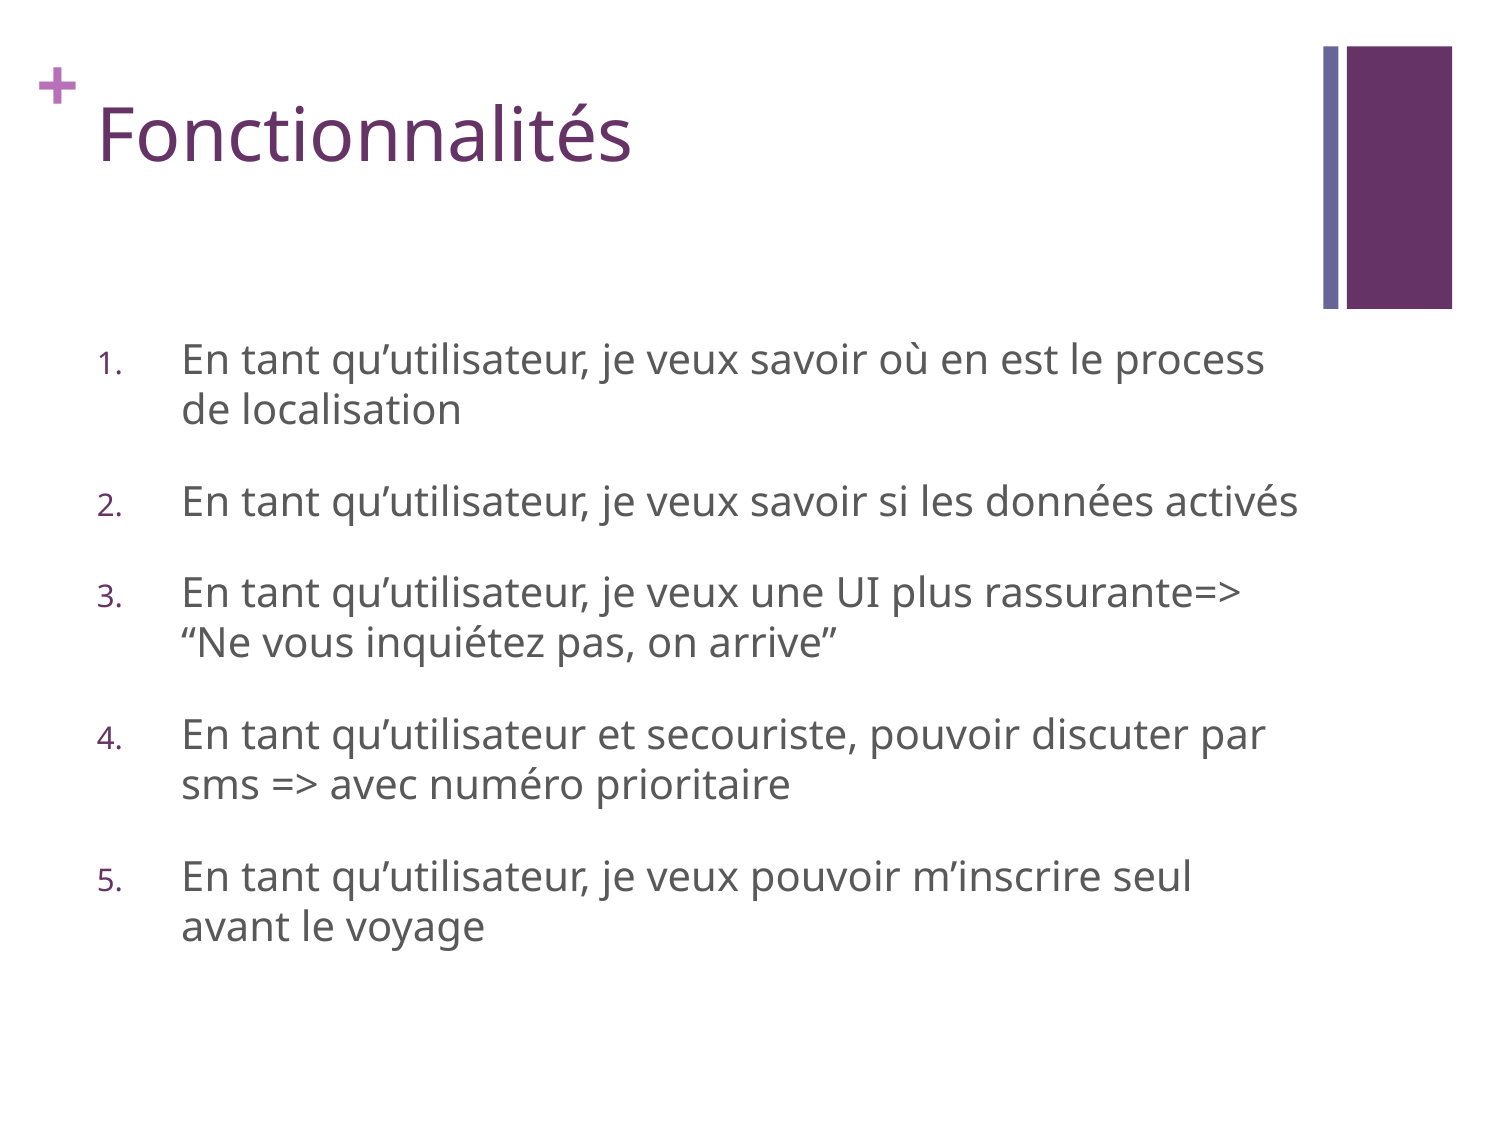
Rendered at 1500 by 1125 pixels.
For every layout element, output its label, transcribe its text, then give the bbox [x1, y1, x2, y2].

title Fonctionnalités [81, 79, 1322, 263]
list En tant qu’utilisateur, je veux savoir où en est le process de localisation En tant qu’utilisateur, je veux savoir si les données activés En tant qu’utilisateur, je veux une UI plus rassurante=> “Ne vous inquiétez pas, on arrive” En tant qu’utilisateur et secouriste, pouvoir discuter par sms => avec numéro prioritaire En tant qu’utilisateur, je veux pouvoir m’inscrire seul avant le voyage [81, 324, 1322, 1005]
